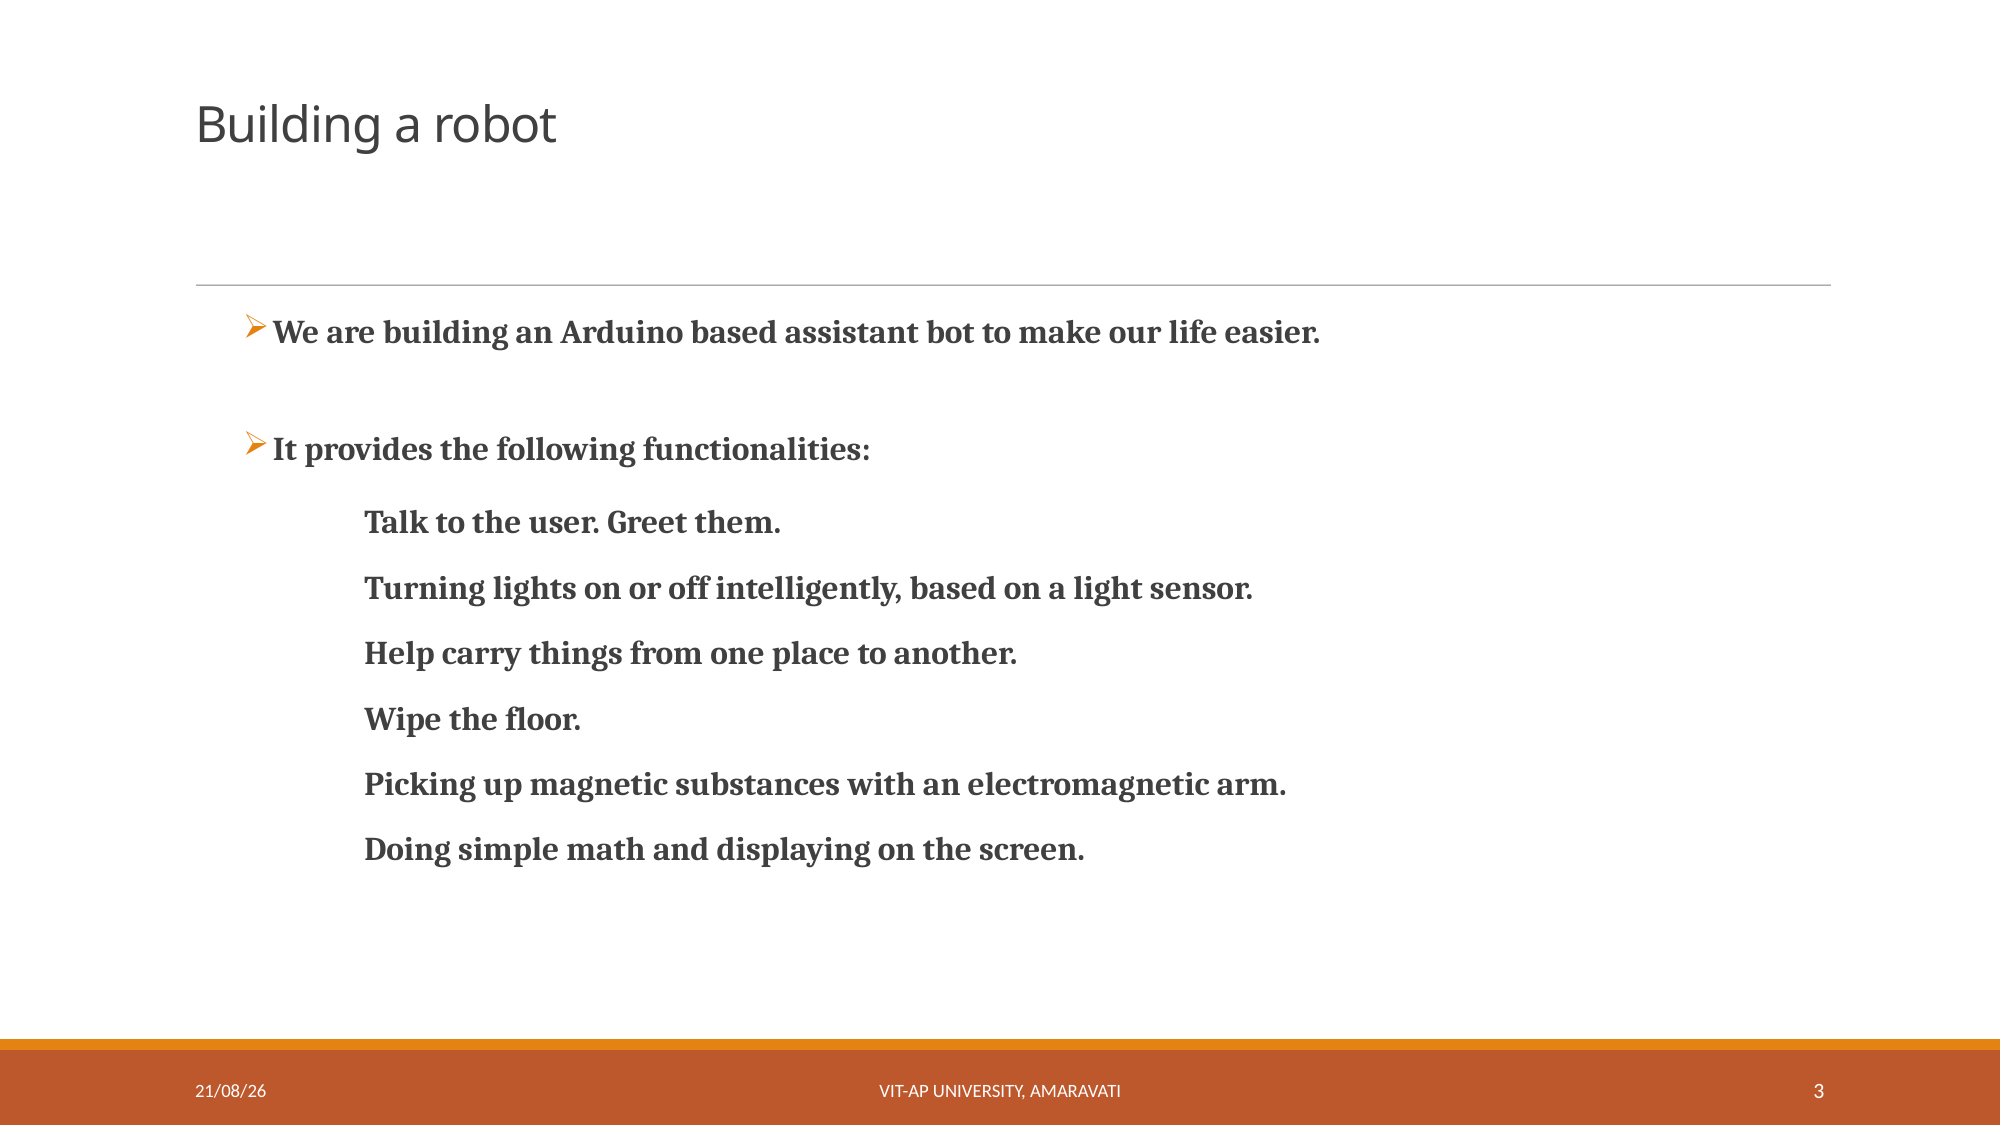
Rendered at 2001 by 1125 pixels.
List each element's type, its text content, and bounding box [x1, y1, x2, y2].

list We are building an Arduino based assistant bot to make our life easier. It provides the following functionalities: Talk to the user. Greet them. Turning lights on or off intelligently, based on a light sensor. Help carry things from one place to another. Wipe the floor. Picking up magnetic substances with an electromagnetic arm. Doing simple math and displaying on the screen. [180, 302, 1830, 963]
slide_number <number> [1624, 1059, 1840, 1120]
slide_number 14/09/17 [180, 1059, 586, 1120]
footer VIT-AP University, Amaravati [604, 1059, 1396, 1120]
title Building a robot [180, 47, 1830, 161]
